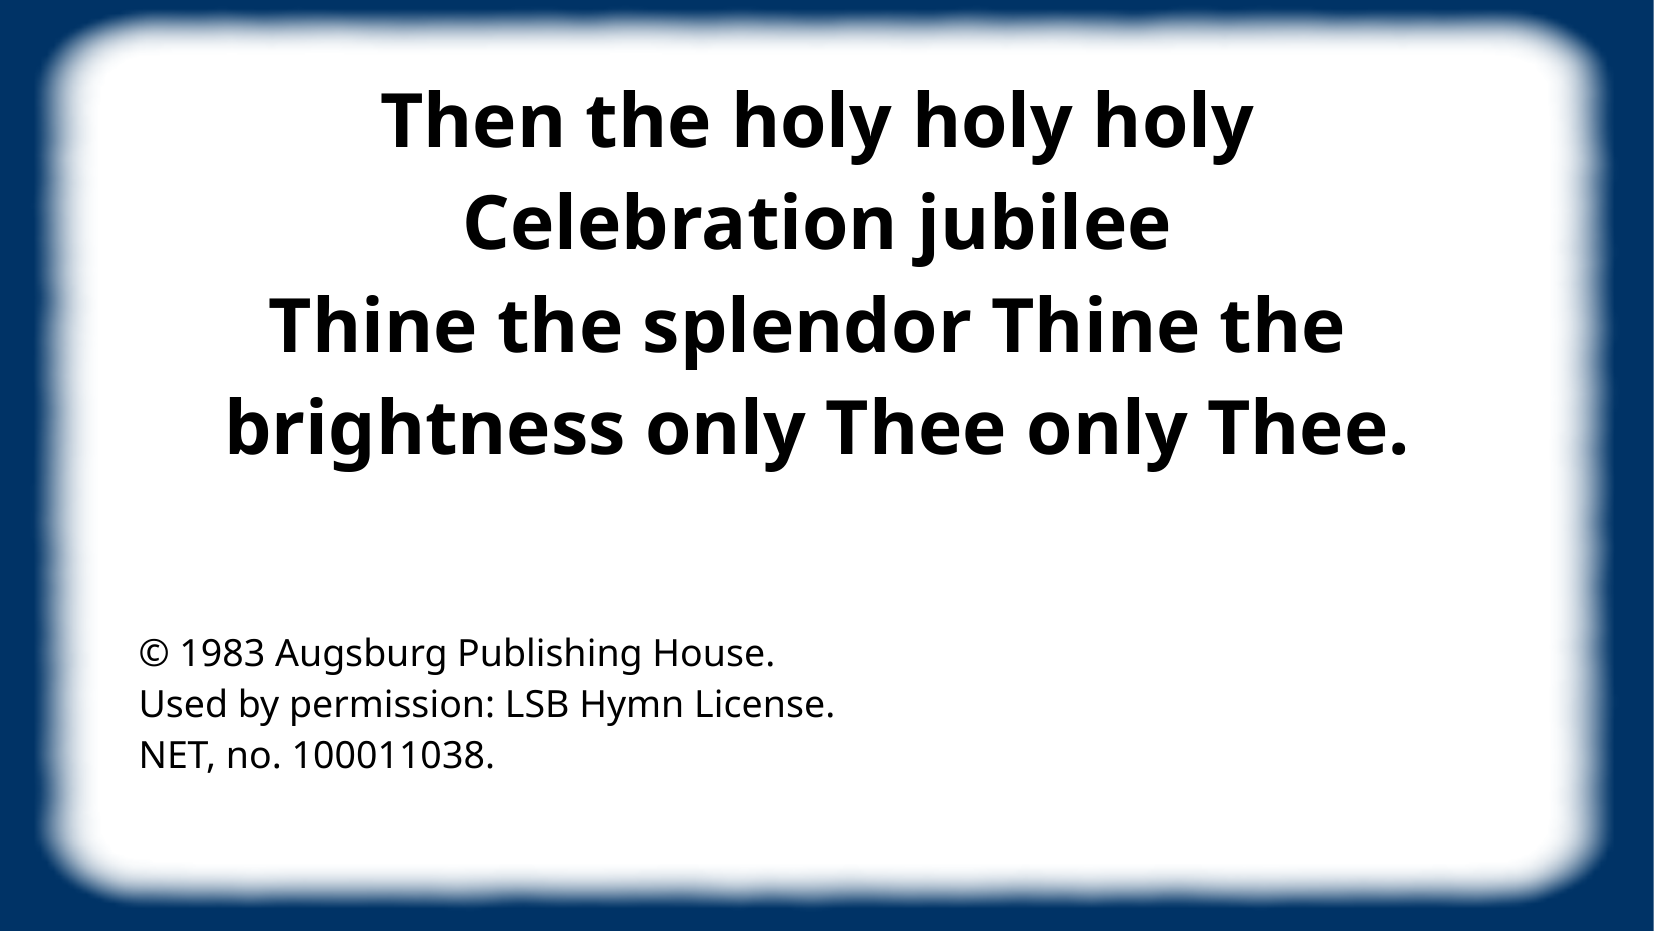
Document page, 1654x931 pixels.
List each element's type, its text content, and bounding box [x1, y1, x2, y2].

picture [0, 0, 1654, 931]
text_box Then the holy holy holy Celebration jubilee Thine the splendor Thine the brightness only Thee only Thee. © 1983 Augsburg Publishing House. Used by permission: LSB Hymn License. NET, no. 100011038. [105, 60, 1531, 848]
